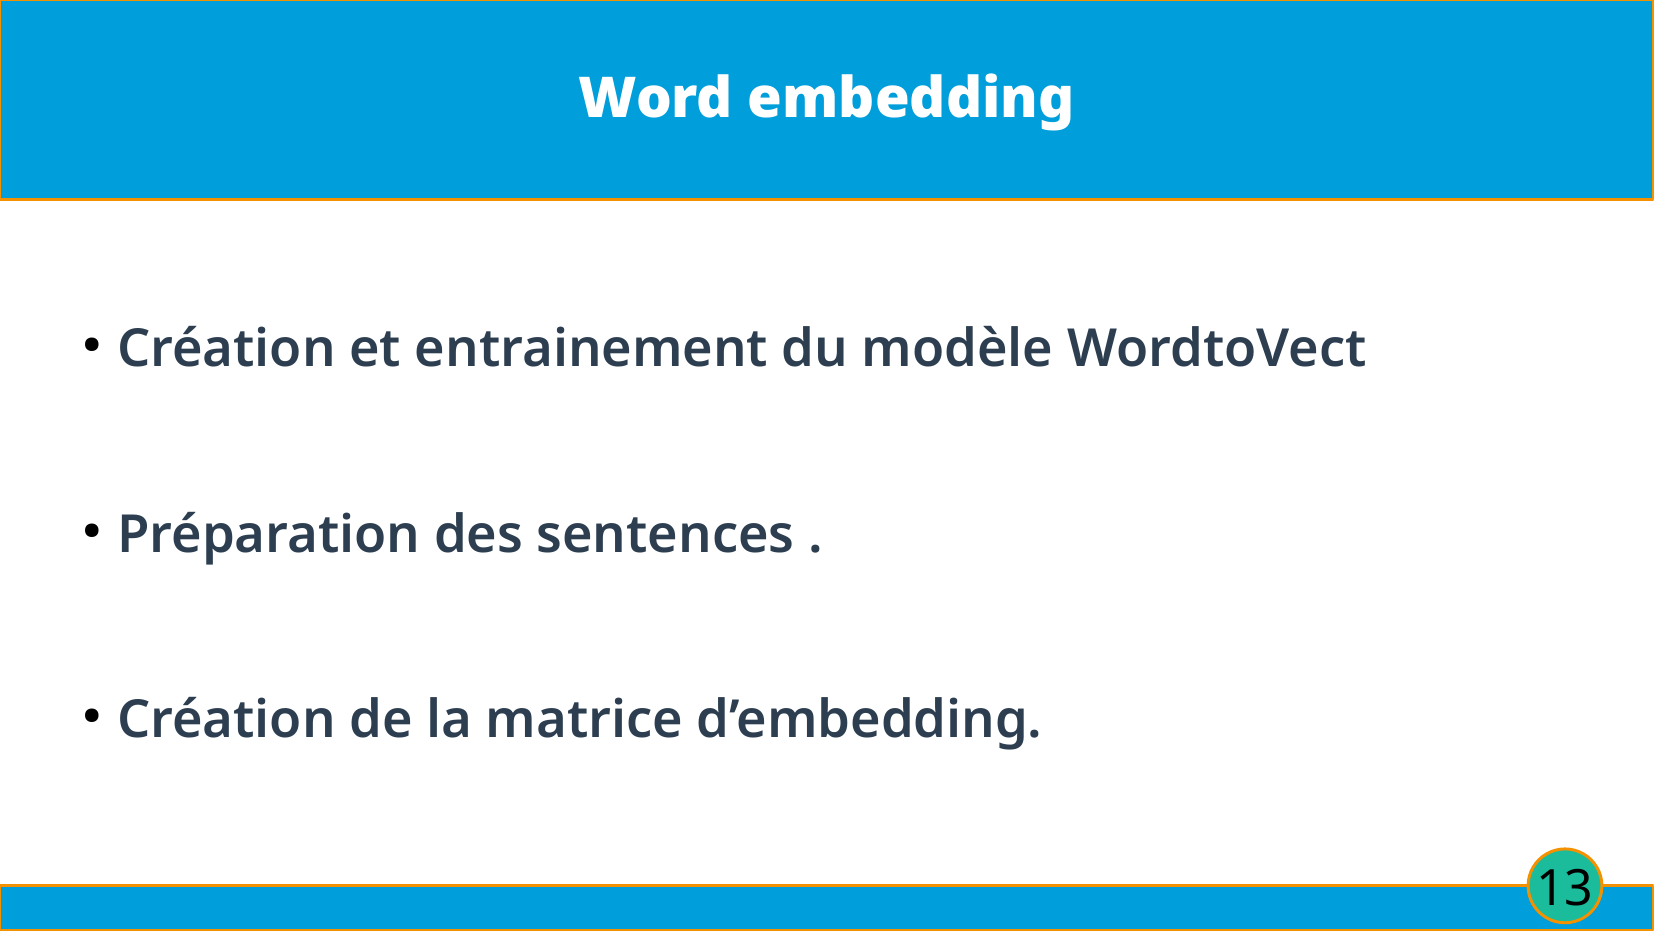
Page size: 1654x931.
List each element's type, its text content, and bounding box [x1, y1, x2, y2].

list Création et entrainement du modèle WordtoVect Préparation des sentences . Création de la matrice d’embedding. [82, 217, 1571, 758]
title Word embedding [59, 37, 1595, 155]
